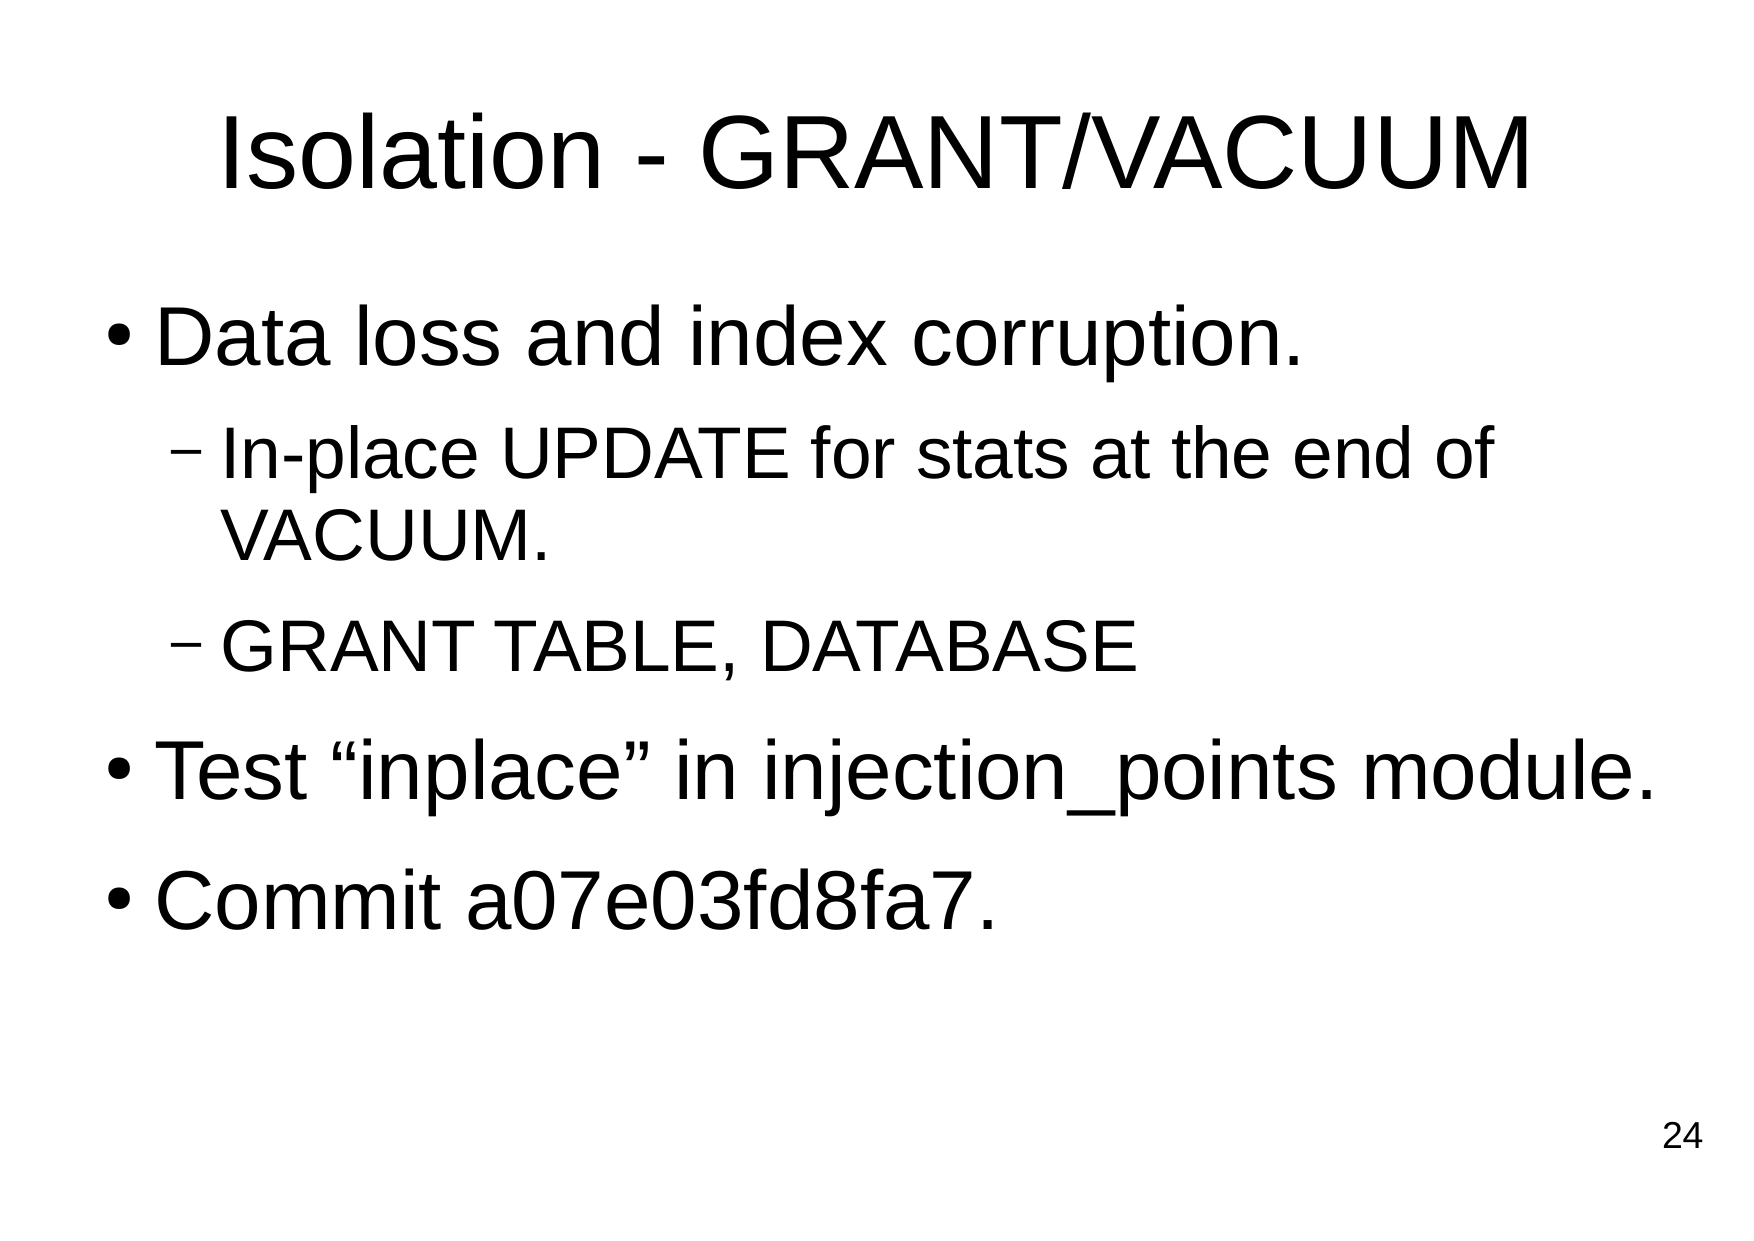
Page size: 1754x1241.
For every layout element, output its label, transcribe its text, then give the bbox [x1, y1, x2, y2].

text_box <number> [1447, 1106, 1719, 1201]
title Isolation - GRANT/VACUUM [87, 49, 1667, 257]
list Data loss and index corruption. In-place UPDATE for stats at the end of VACUUM. GRANT TABLE, DATABASE Test “inplace” in injection_points module. Commit a07e03fd8fa7. [87, 290, 1667, 1010]
